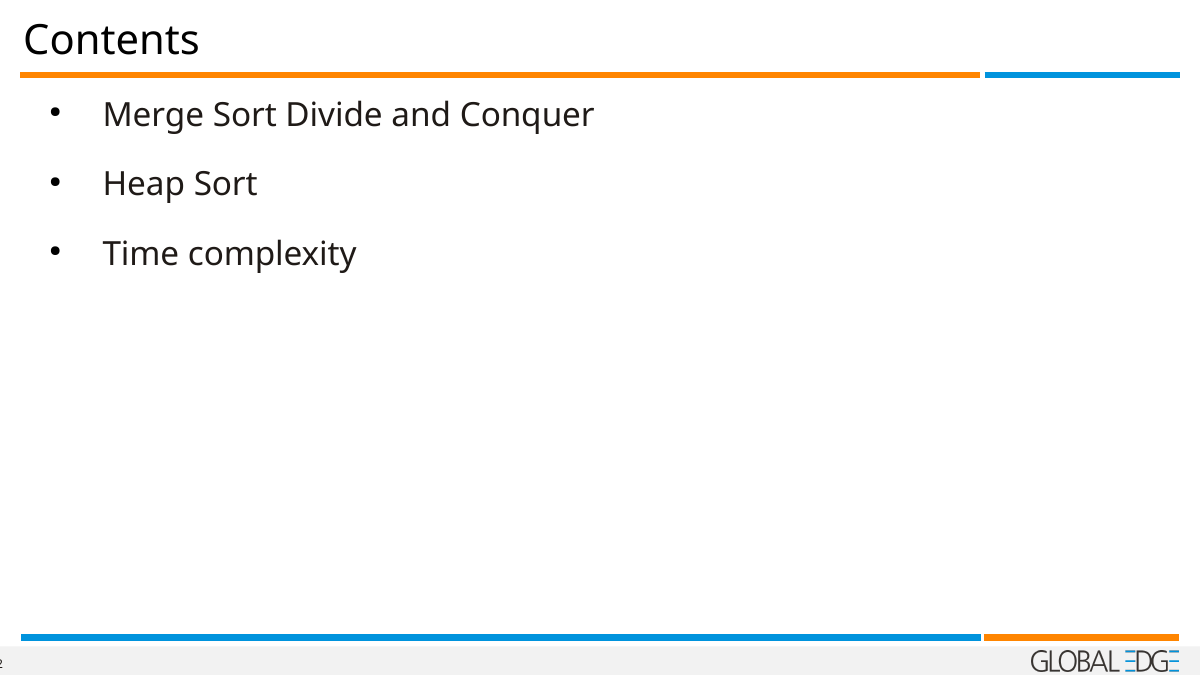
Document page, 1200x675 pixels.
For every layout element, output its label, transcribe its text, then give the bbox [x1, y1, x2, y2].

picture [1031, 650, 1179, 672]
title Contents [11, 11, 1087, 65]
list Merge Sort Divide and Conquer Heap Sort Time complexity [20, 87, 1179, 628]
